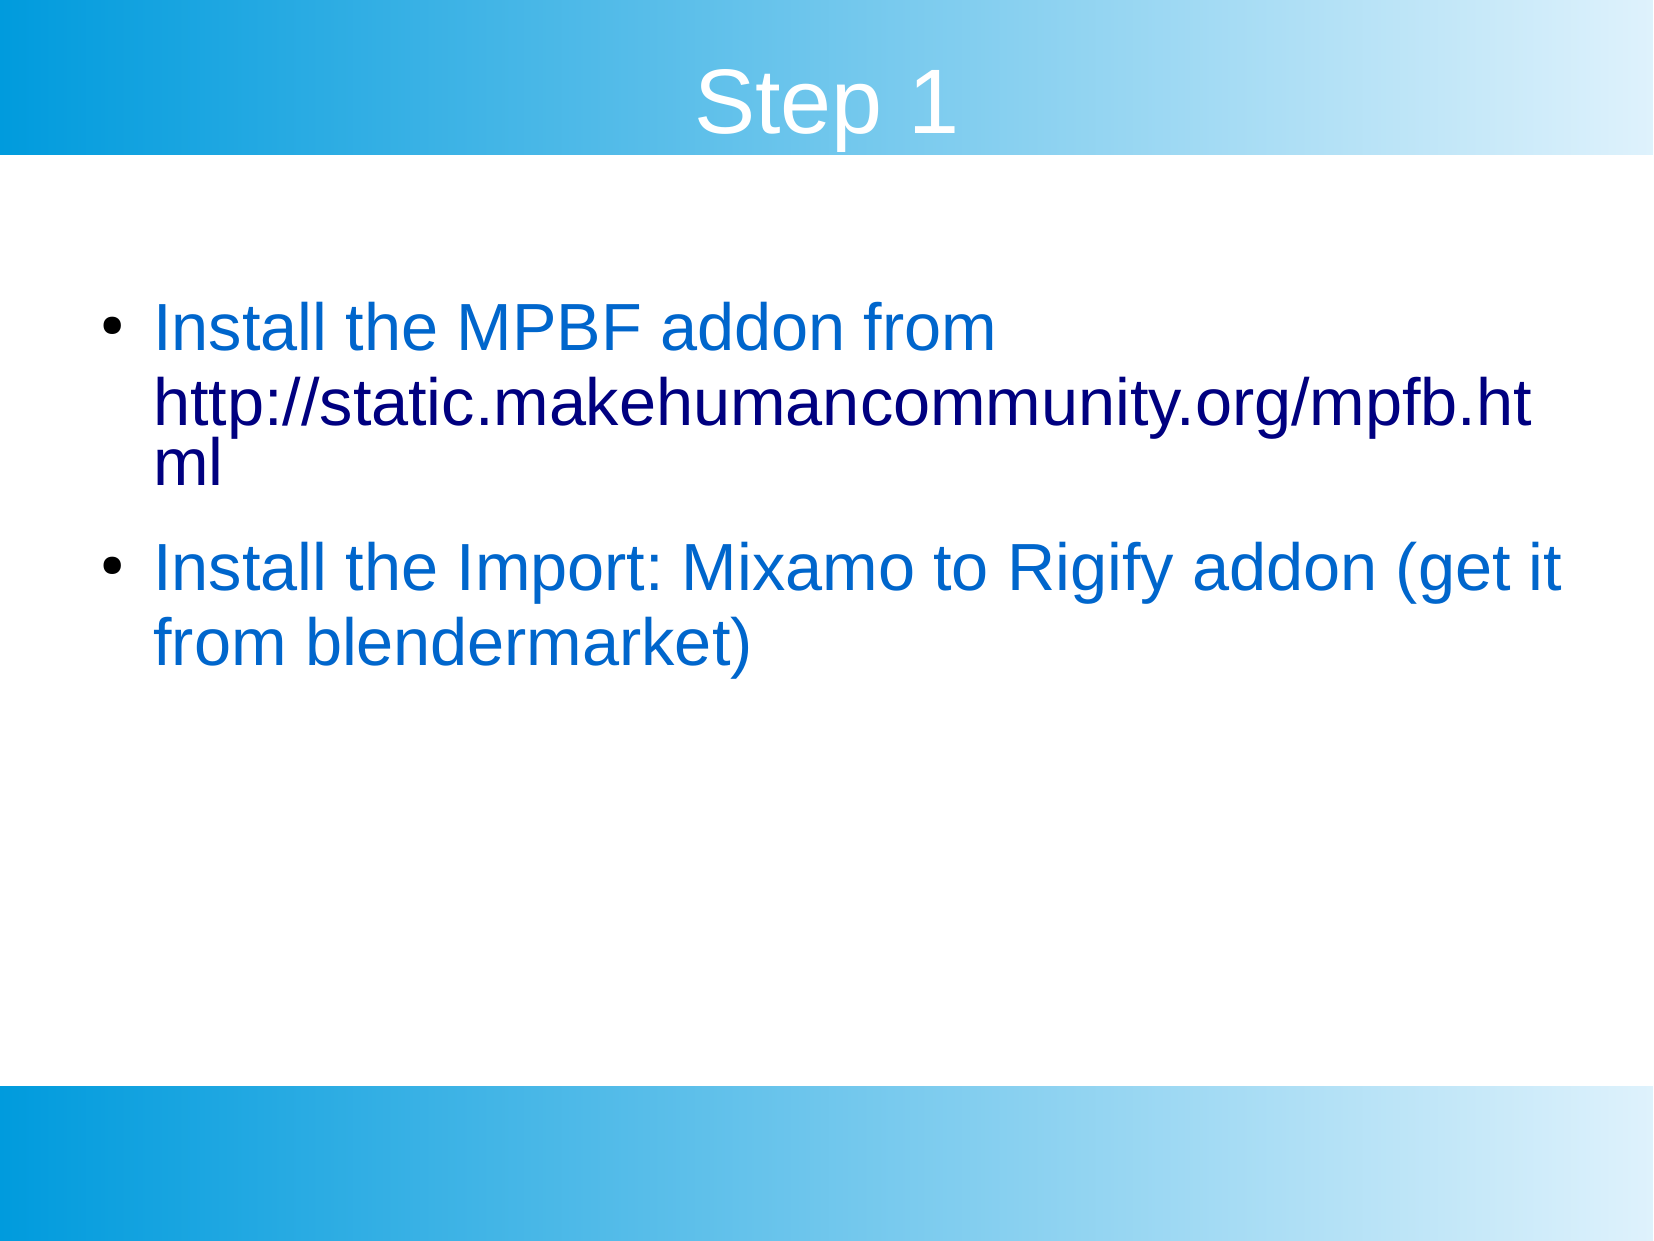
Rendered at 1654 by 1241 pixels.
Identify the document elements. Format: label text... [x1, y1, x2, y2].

title Step 1 [82, 49, 1571, 155]
list Install the MPBF addon from http://static.makehumancommunity.org/mpfb.html Install the Import: Mixamo to Rigify addon (get it from blendermarket) [82, 290, 1571, 1010]
